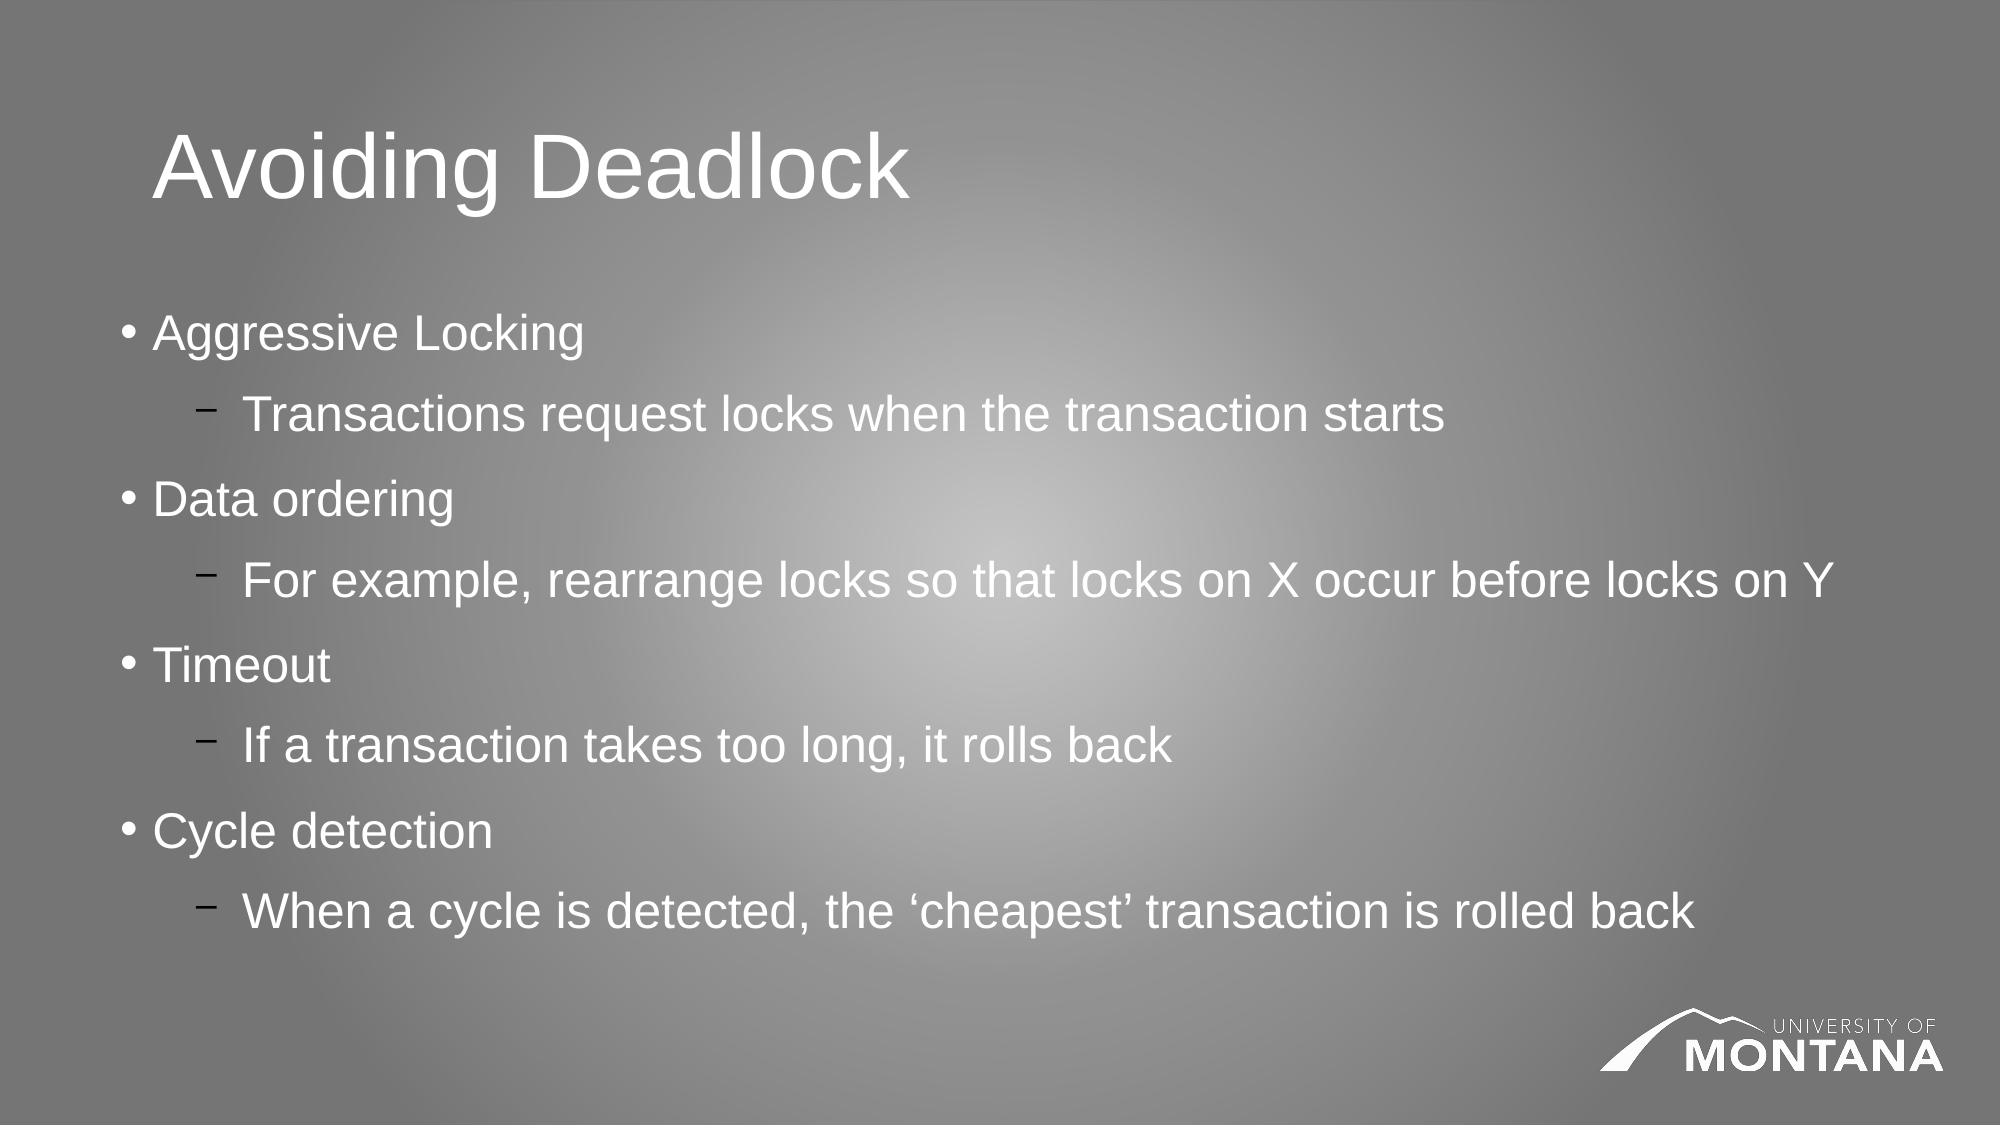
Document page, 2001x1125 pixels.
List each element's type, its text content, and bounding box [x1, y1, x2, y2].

picture [0, 0, 2000, 1125]
title Avoiding Deadlock [137, 59, 1863, 278]
list Aggressive Locking Transactions request locks when the transaction starts Data ordering For example, rearrange locks so that locks on X occur before locks on Y Timeout If a transaction takes too long, it rolls back Cycle detection When a cycle is detected, the ‘cheapest’ transaction is rolled back [105, 299, 1863, 1014]
